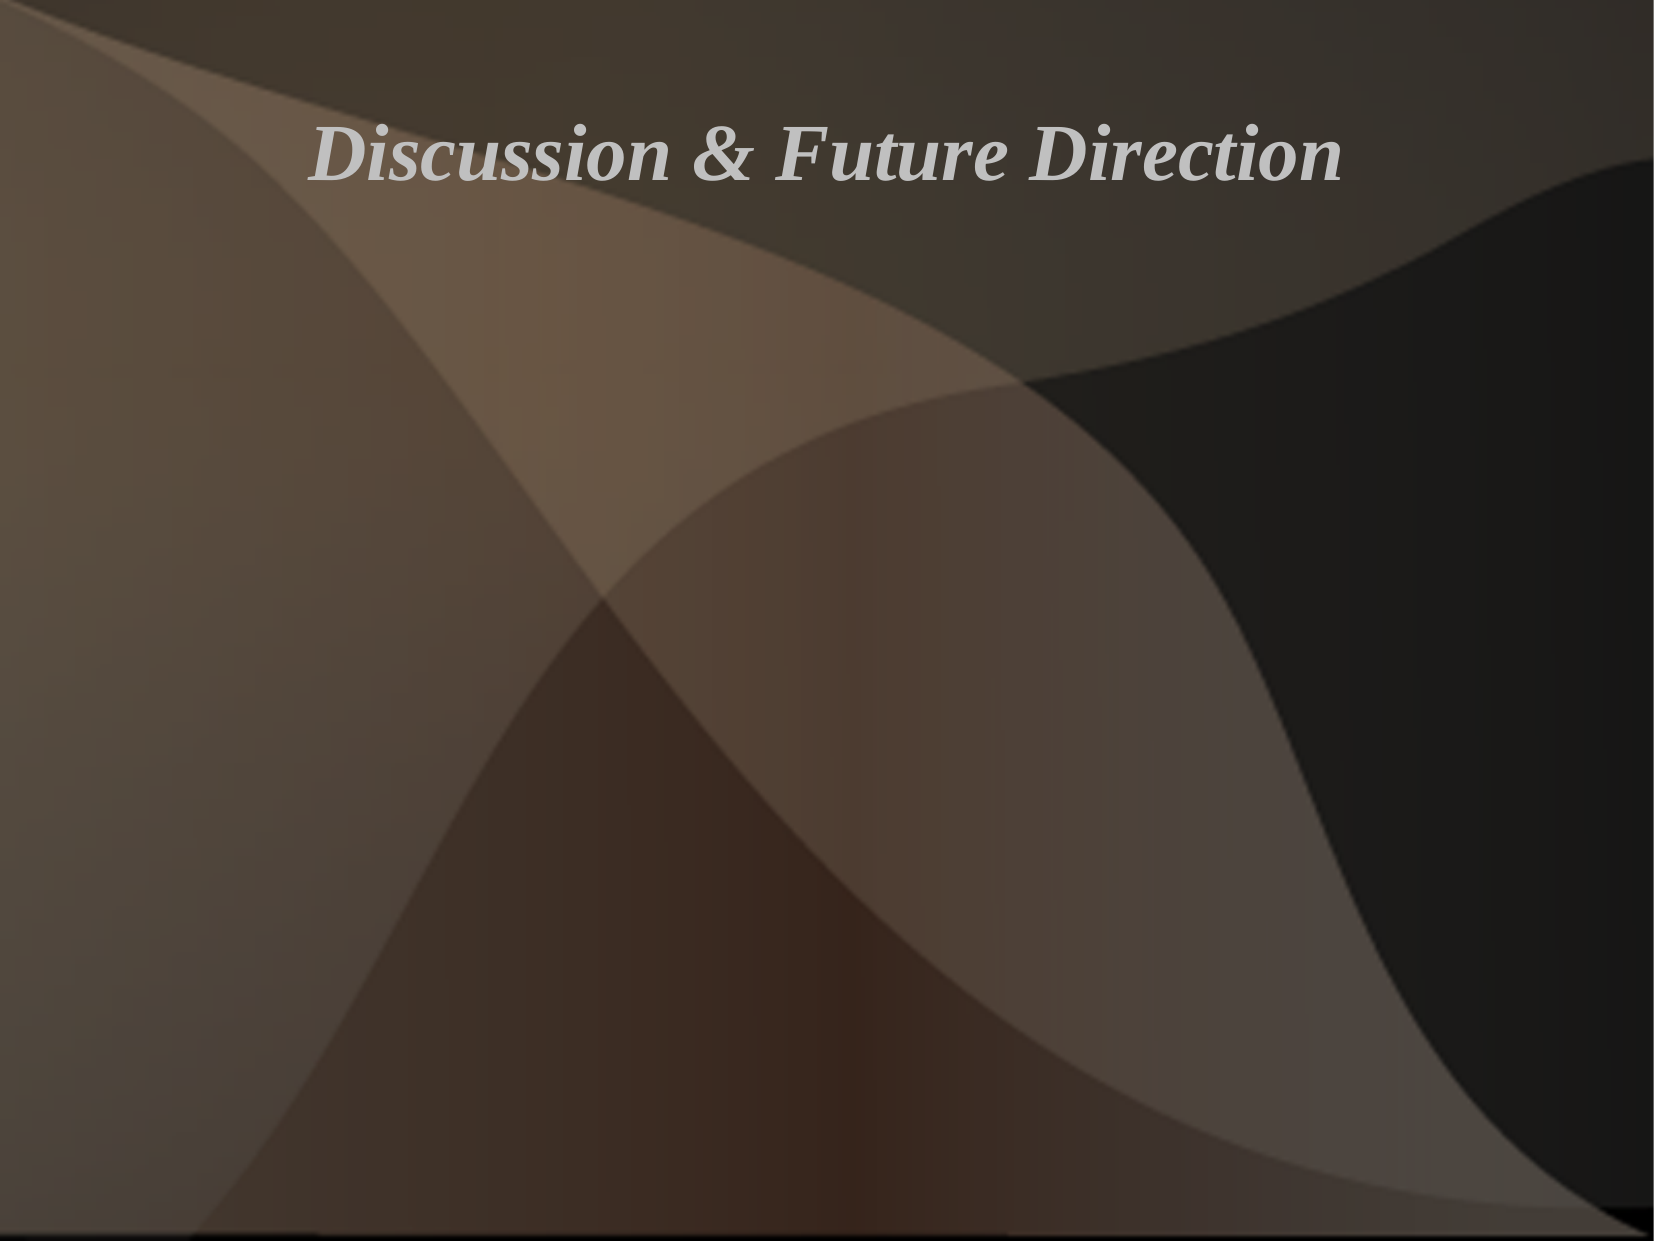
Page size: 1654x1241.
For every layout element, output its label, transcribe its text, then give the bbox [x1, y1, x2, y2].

title Discussion & Future Direction [82, 49, 1571, 257]
picture [0, 0, 1654, 1241]
